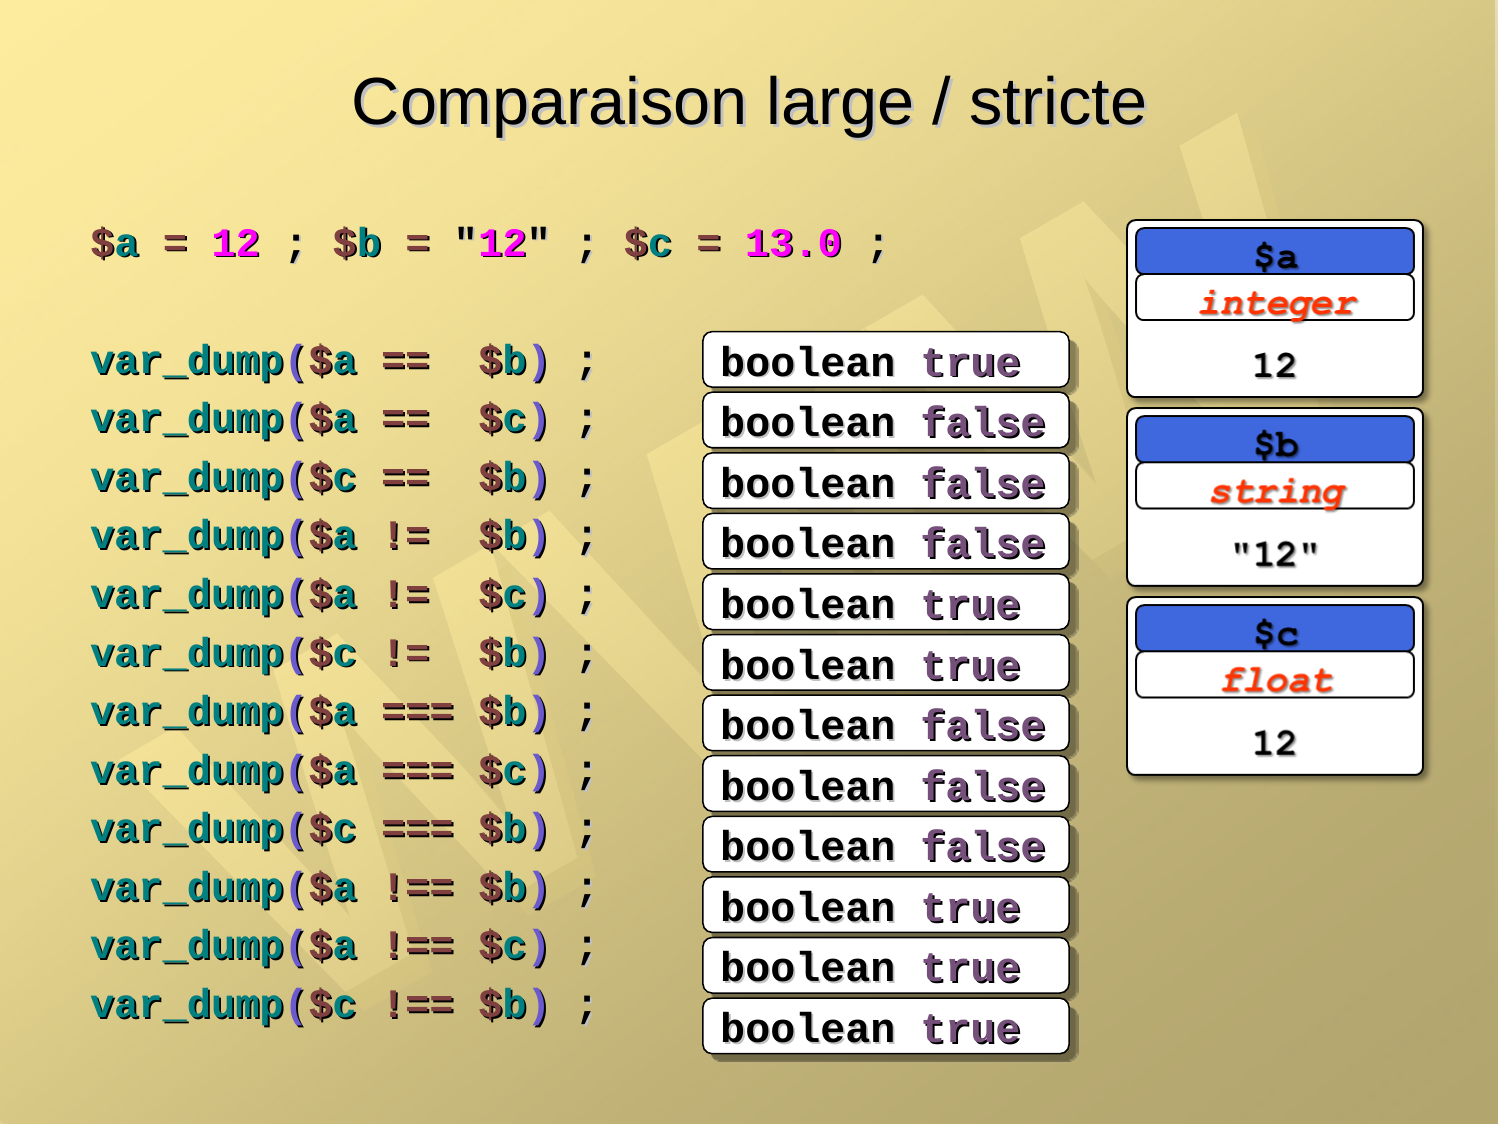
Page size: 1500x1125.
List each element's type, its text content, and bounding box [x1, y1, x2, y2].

text_box boolean true [702, 331, 1070, 388]
text_box boolean false [702, 695, 1070, 751]
text_box boolean true [702, 573, 1070, 630]
text_box boolean false [702, 816, 1070, 872]
text_box boolean true [702, 937, 1070, 994]
text_box boolean false [702, 392, 1070, 448]
text_box boolean false [702, 755, 1070, 812]
list $a = 12 ; $b = "12" ; $c = 13.0 ; var_dump($a == $b) ; var_dump($a == $c) ; var_dump($c == $b) ; var_dump($a != $b) ; var_dump($a != $c) ; var_dump($c != $b) ; var_dump($a === $b) ; var_dump($a === $c) ; var_dump($c === $b) ; var_dump($a !== $b) ; var_dump($a !== $c) ; var_dump($c !== $b) ; [75, 207, 1426, 1035]
picture [1122, 215, 1437, 808]
text_box boolean false [702, 513, 1070, 569]
text_box boolean true [702, 876, 1070, 933]
text_box boolean true [702, 998, 1070, 1054]
text_box boolean false [702, 452, 1070, 509]
title Comparaison large / stricte [75, 45, 1426, 152]
text_box boolean true [702, 634, 1070, 691]
